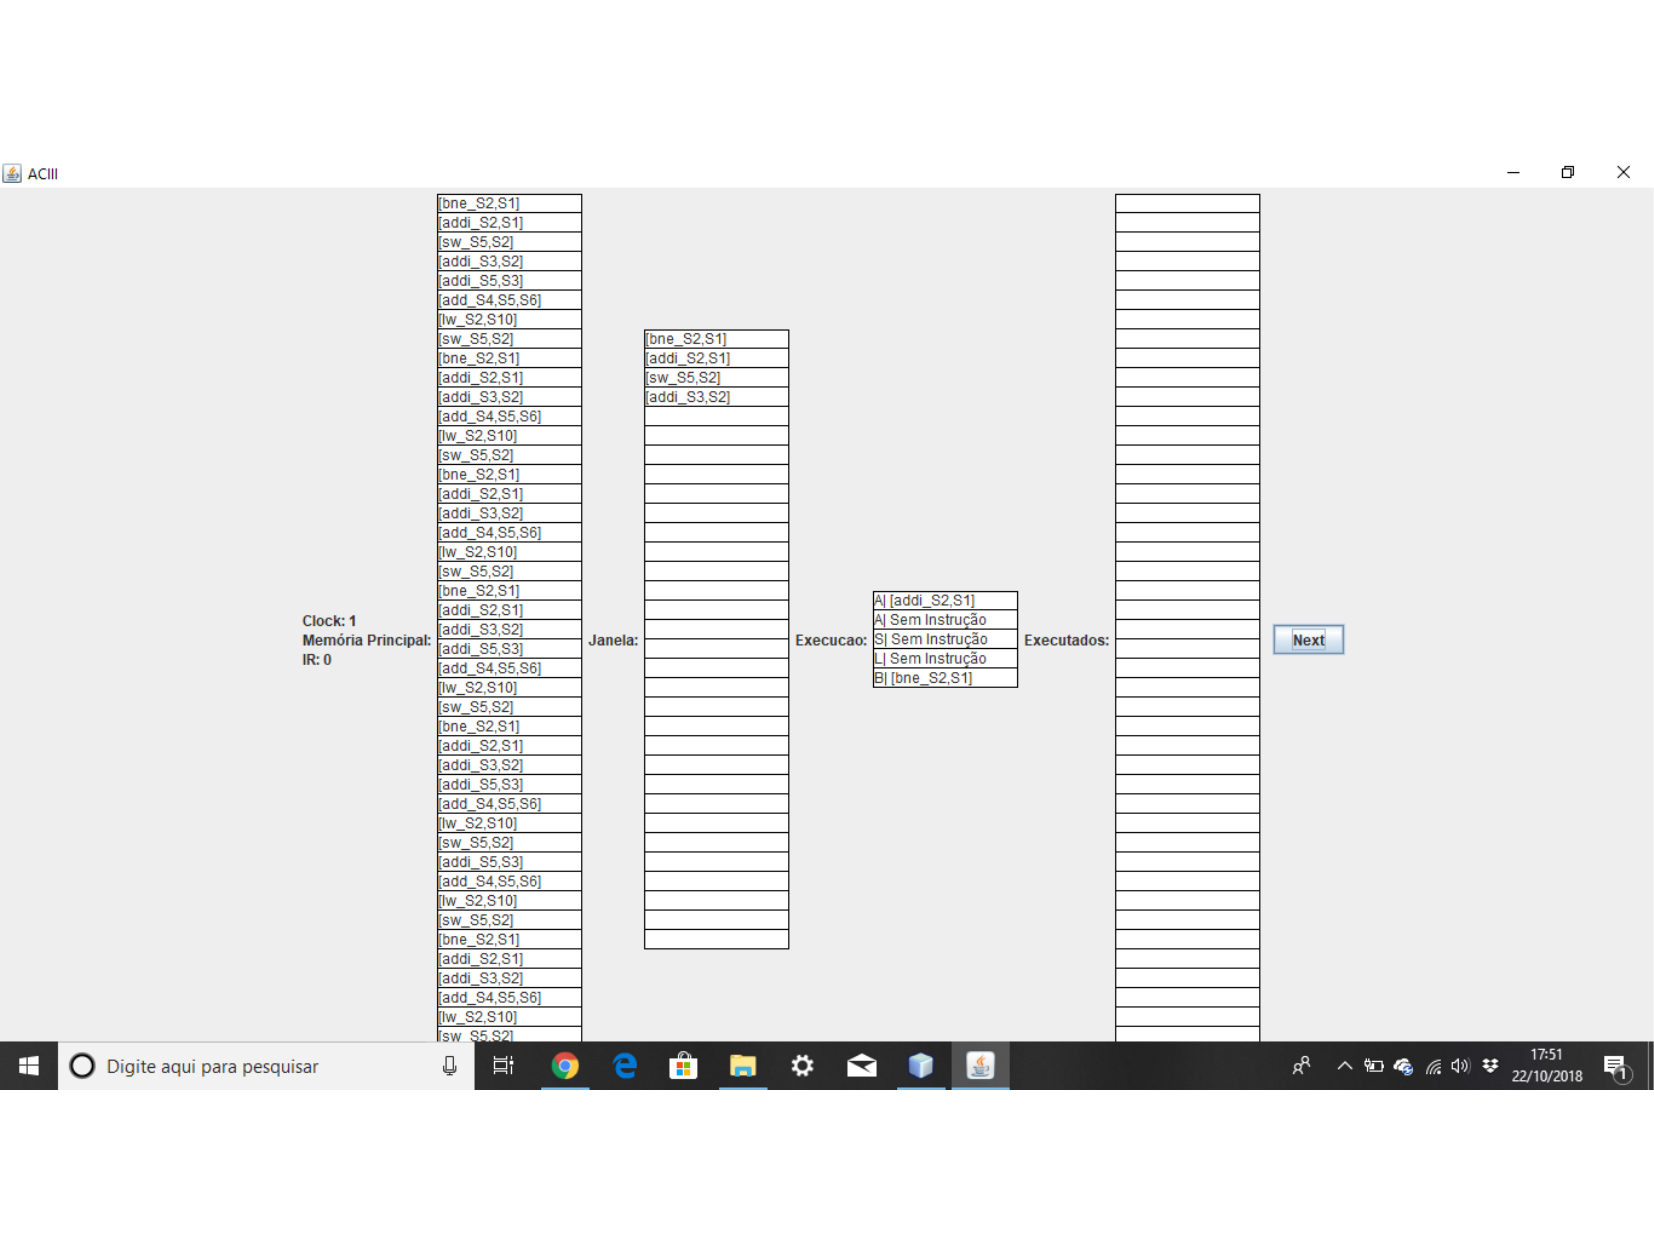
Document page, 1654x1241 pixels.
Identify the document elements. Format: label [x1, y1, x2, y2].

picture [0, 160, 1654, 1090]
